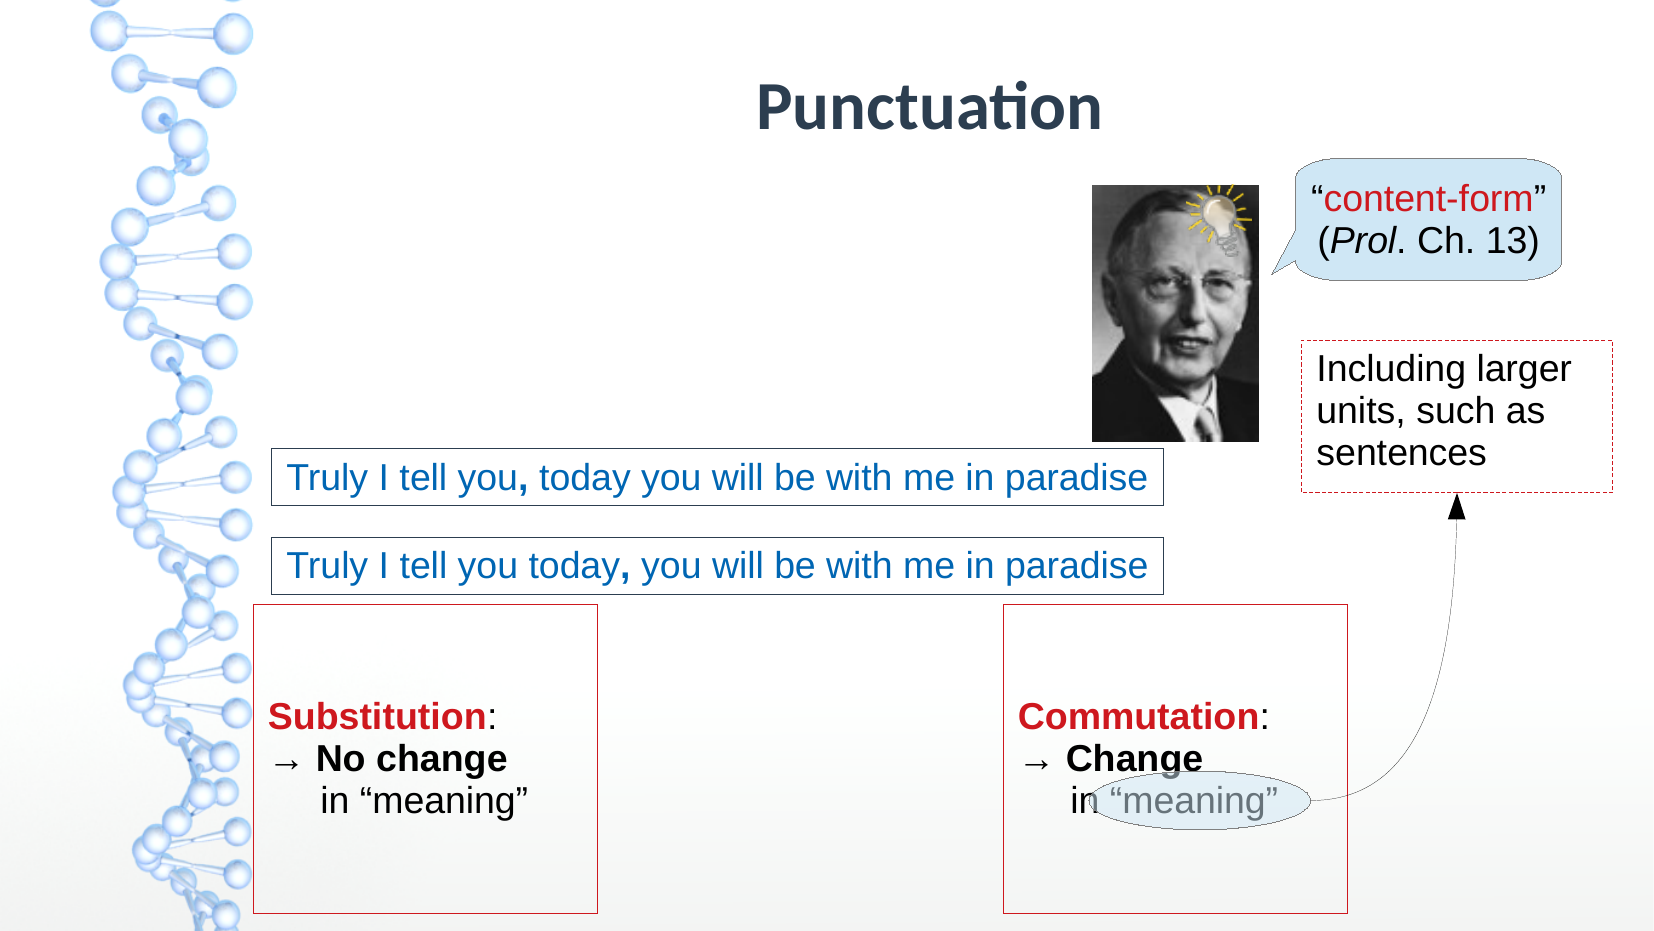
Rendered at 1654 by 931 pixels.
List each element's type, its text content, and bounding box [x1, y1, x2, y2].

text_box Including larger units, such as sentences [1301, 340, 1613, 493]
picture [0, 0, 1654, 931]
title Punctuation [265, 35, 1595, 189]
text_box [1088, 771, 1311, 830]
text_box Substitution: → No change in “meaning” [253, 604, 598, 914]
text_box Truly I tell you, today you will be with me in paradise [271, 448, 1164, 506]
text_box Commutation: → Change in “meaning” [1003, 604, 1348, 914]
text_box Truly I tell you today, you will be with me in paradise [271, 537, 1164, 595]
text_box “content-form” (Prol. Ch. 13) [1271, 158, 1562, 281]
